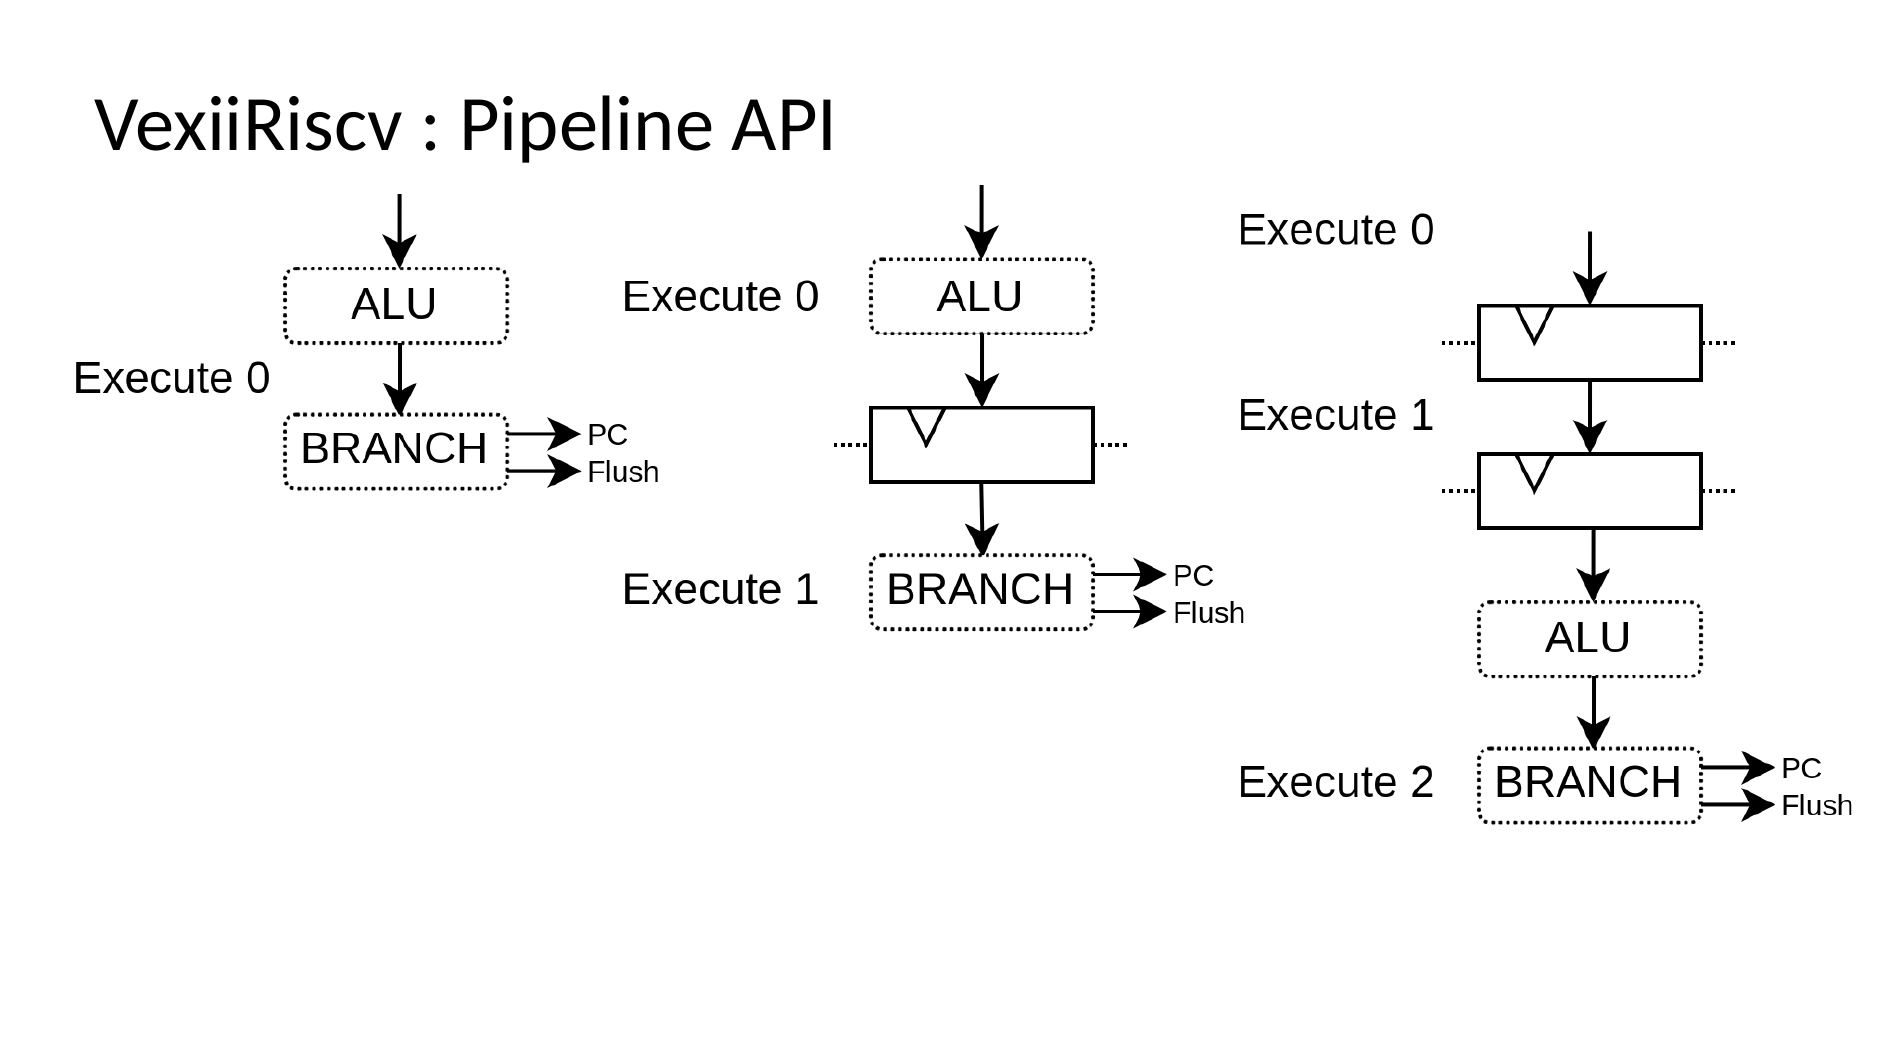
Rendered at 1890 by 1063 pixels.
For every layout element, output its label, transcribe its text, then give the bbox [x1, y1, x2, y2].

title VexiiRiscv : Pipeline API [94, 42, 1796, 118]
picture [23, 118, 1890, 878]
